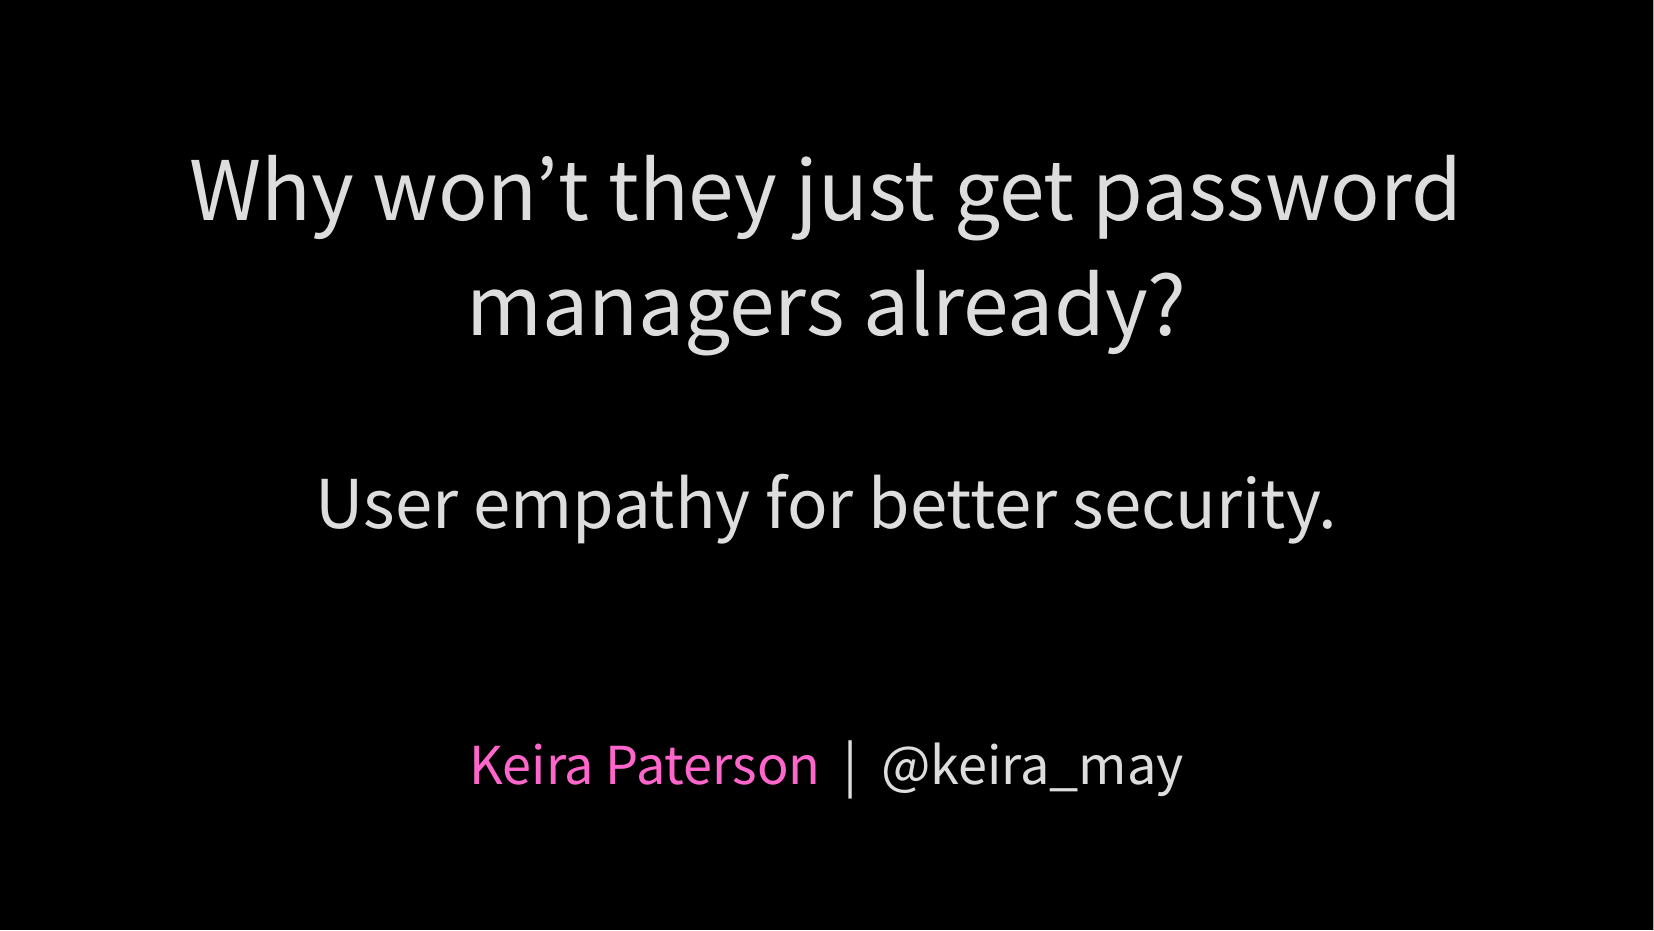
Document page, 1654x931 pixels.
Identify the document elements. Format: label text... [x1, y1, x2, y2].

title Why won’t they just get password managers already? User empathy for better security. Keira Paterson | @keira_may [0, 0, 1654, 931]
